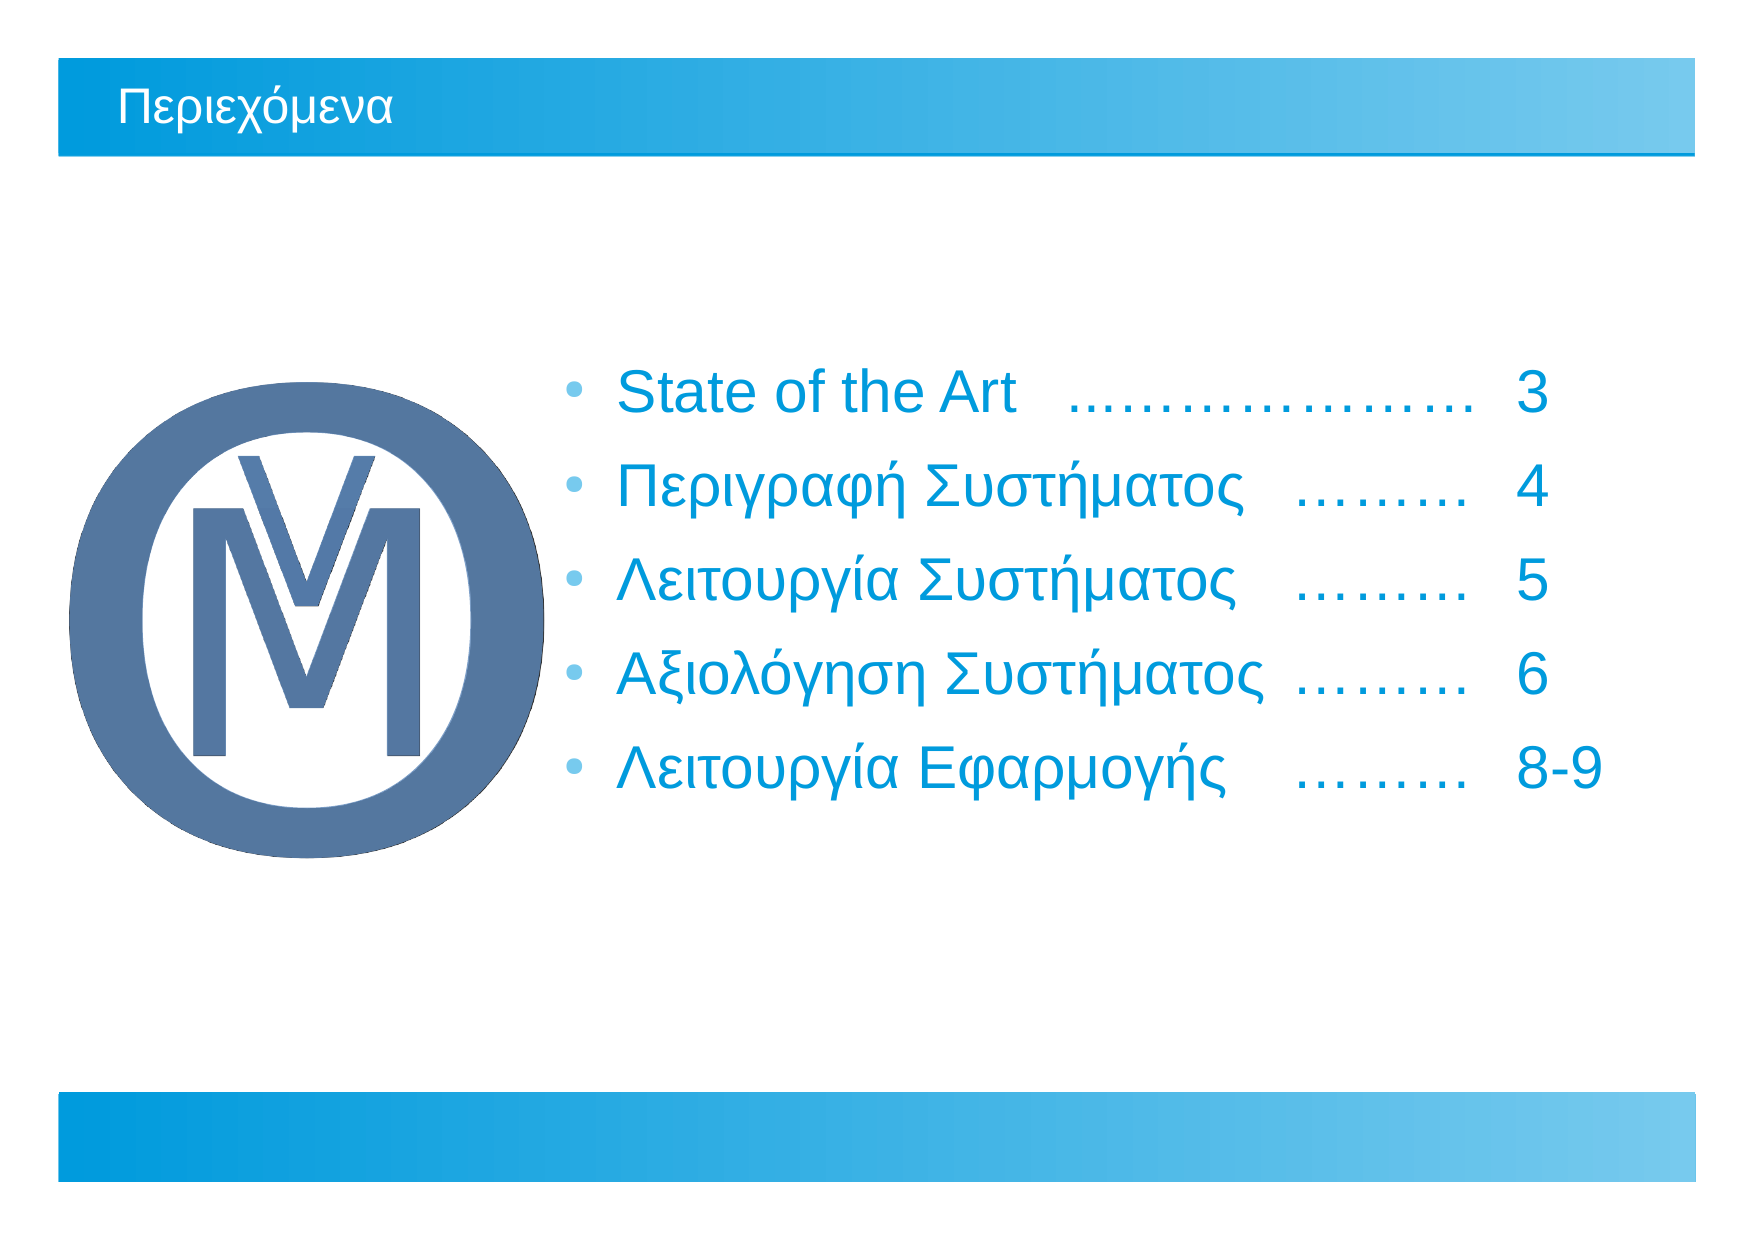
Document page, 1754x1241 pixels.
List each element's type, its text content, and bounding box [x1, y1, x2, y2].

list State of the Art ...……………… 3 Περιγραφή Συστήματος ……… 4 Λειτουργία Συστήματος ……… 5 Αξιολόγηση Συστήματος ……… 6 Λειτουργία Εφαρμογής ……… 8-9 [546, 357, 1696, 883]
title Περιεχόμενα [116, 58, 1637, 154]
picture [66, 380, 547, 860]
